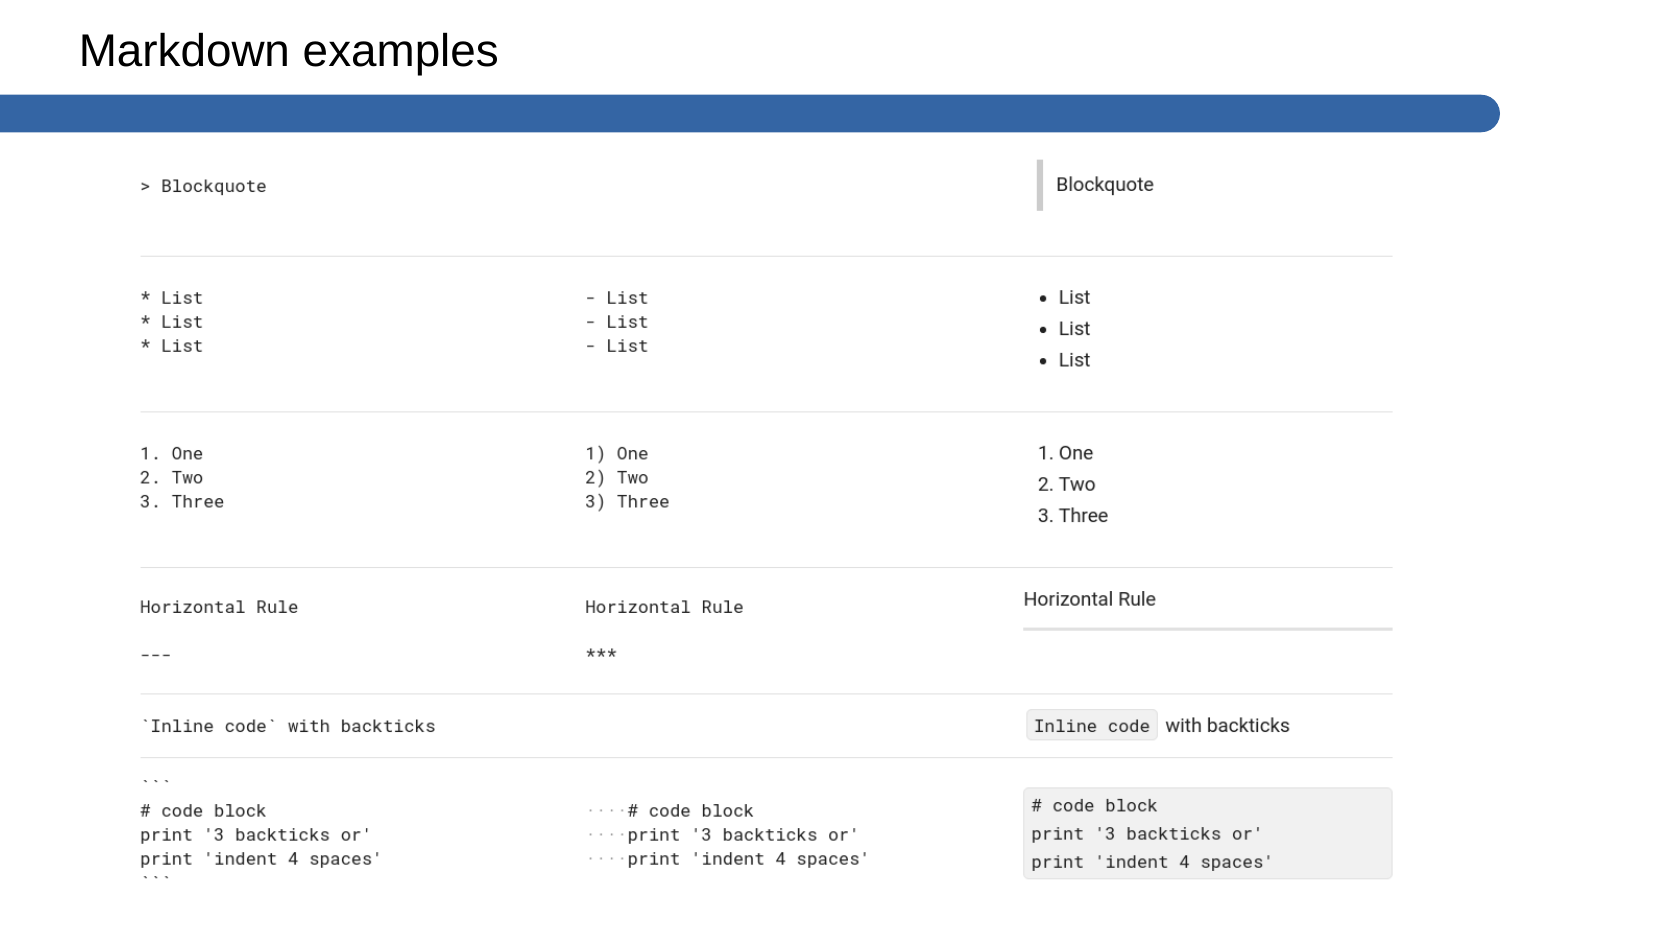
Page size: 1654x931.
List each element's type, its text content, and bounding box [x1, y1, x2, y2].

picture [126, 144, 1402, 895]
title Markdown examples [78, 25, 1568, 77]
